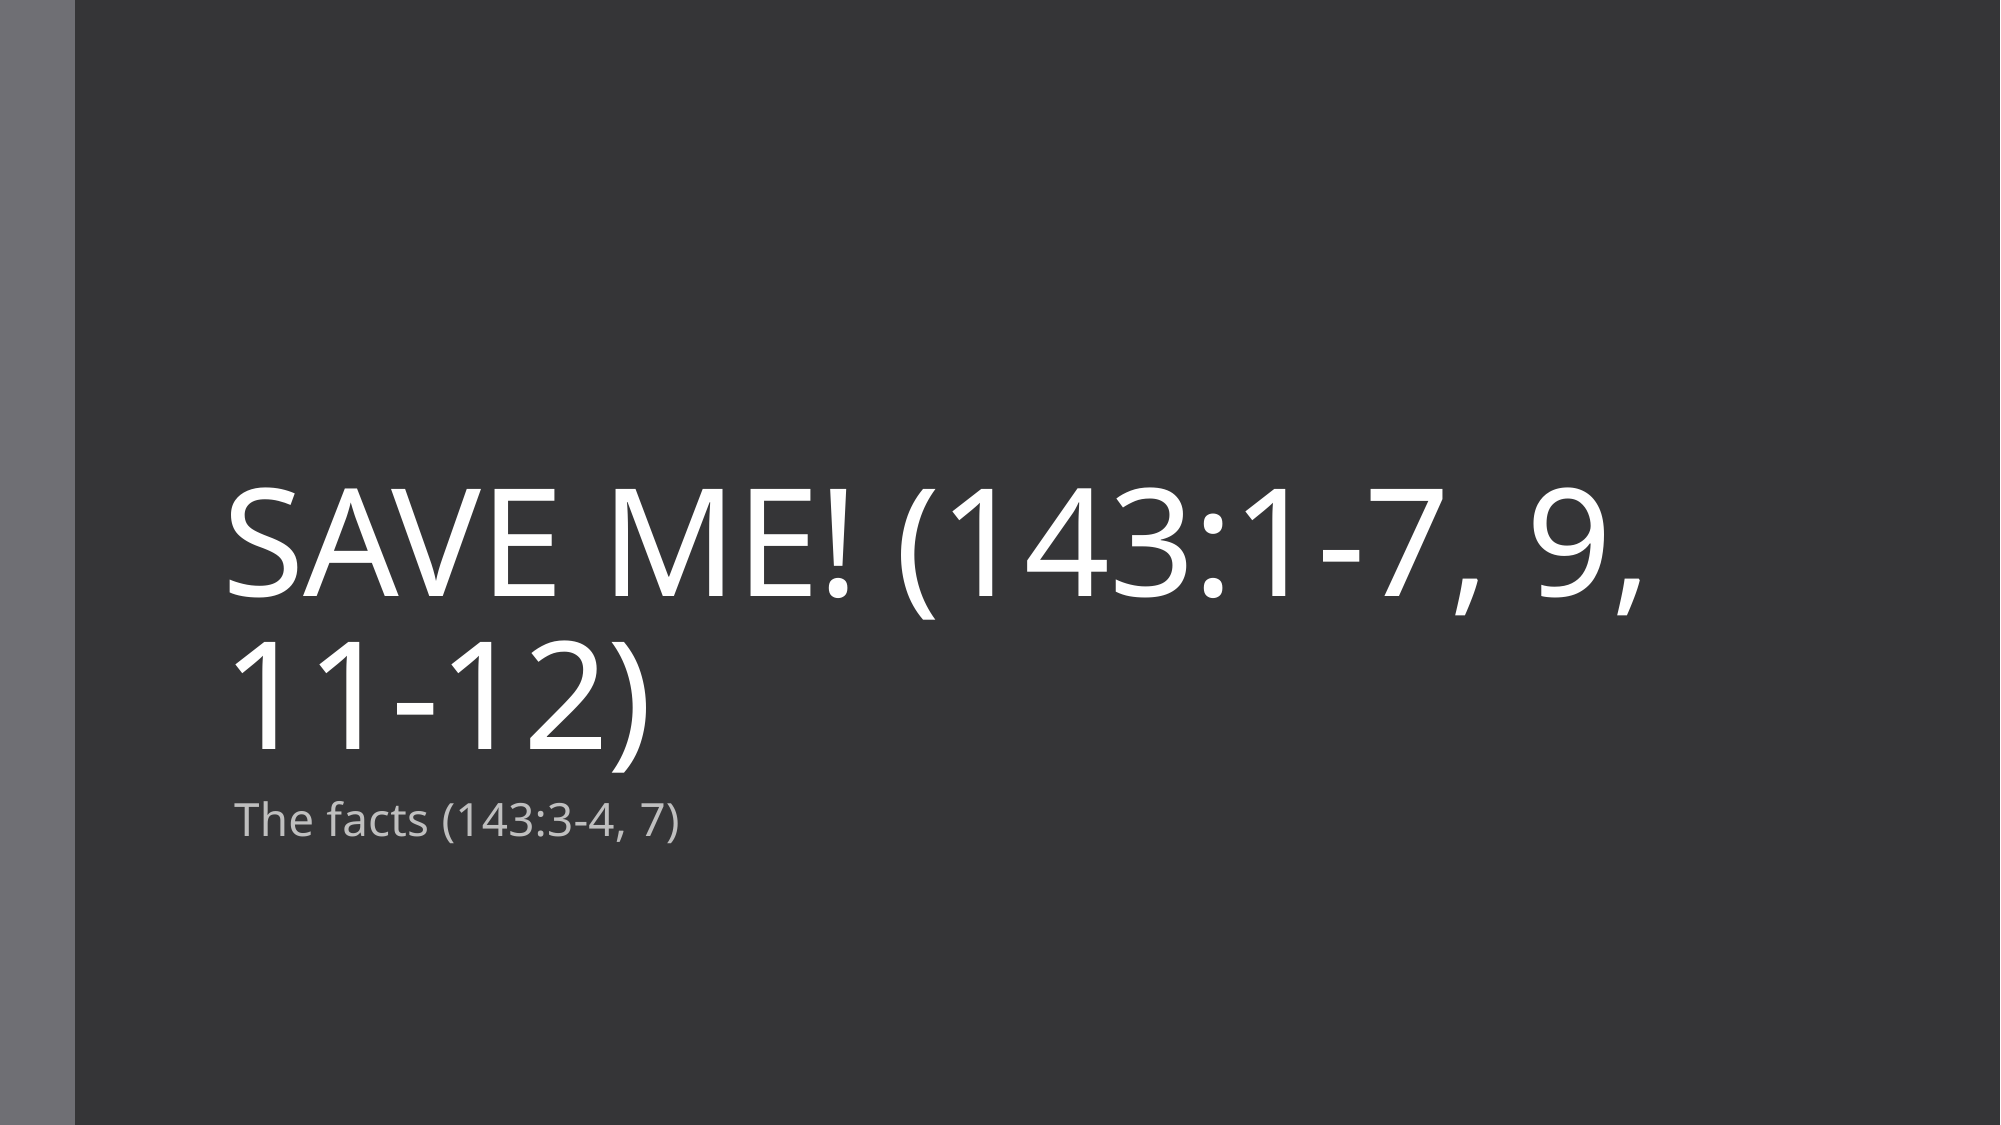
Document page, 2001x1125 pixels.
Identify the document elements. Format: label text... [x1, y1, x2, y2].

subtitle The facts (143:3-4, 7) [206, 787, 1752, 1066]
title SAVE ME! (143:1-7, 9, 11-12) [206, 124, 1752, 787]
